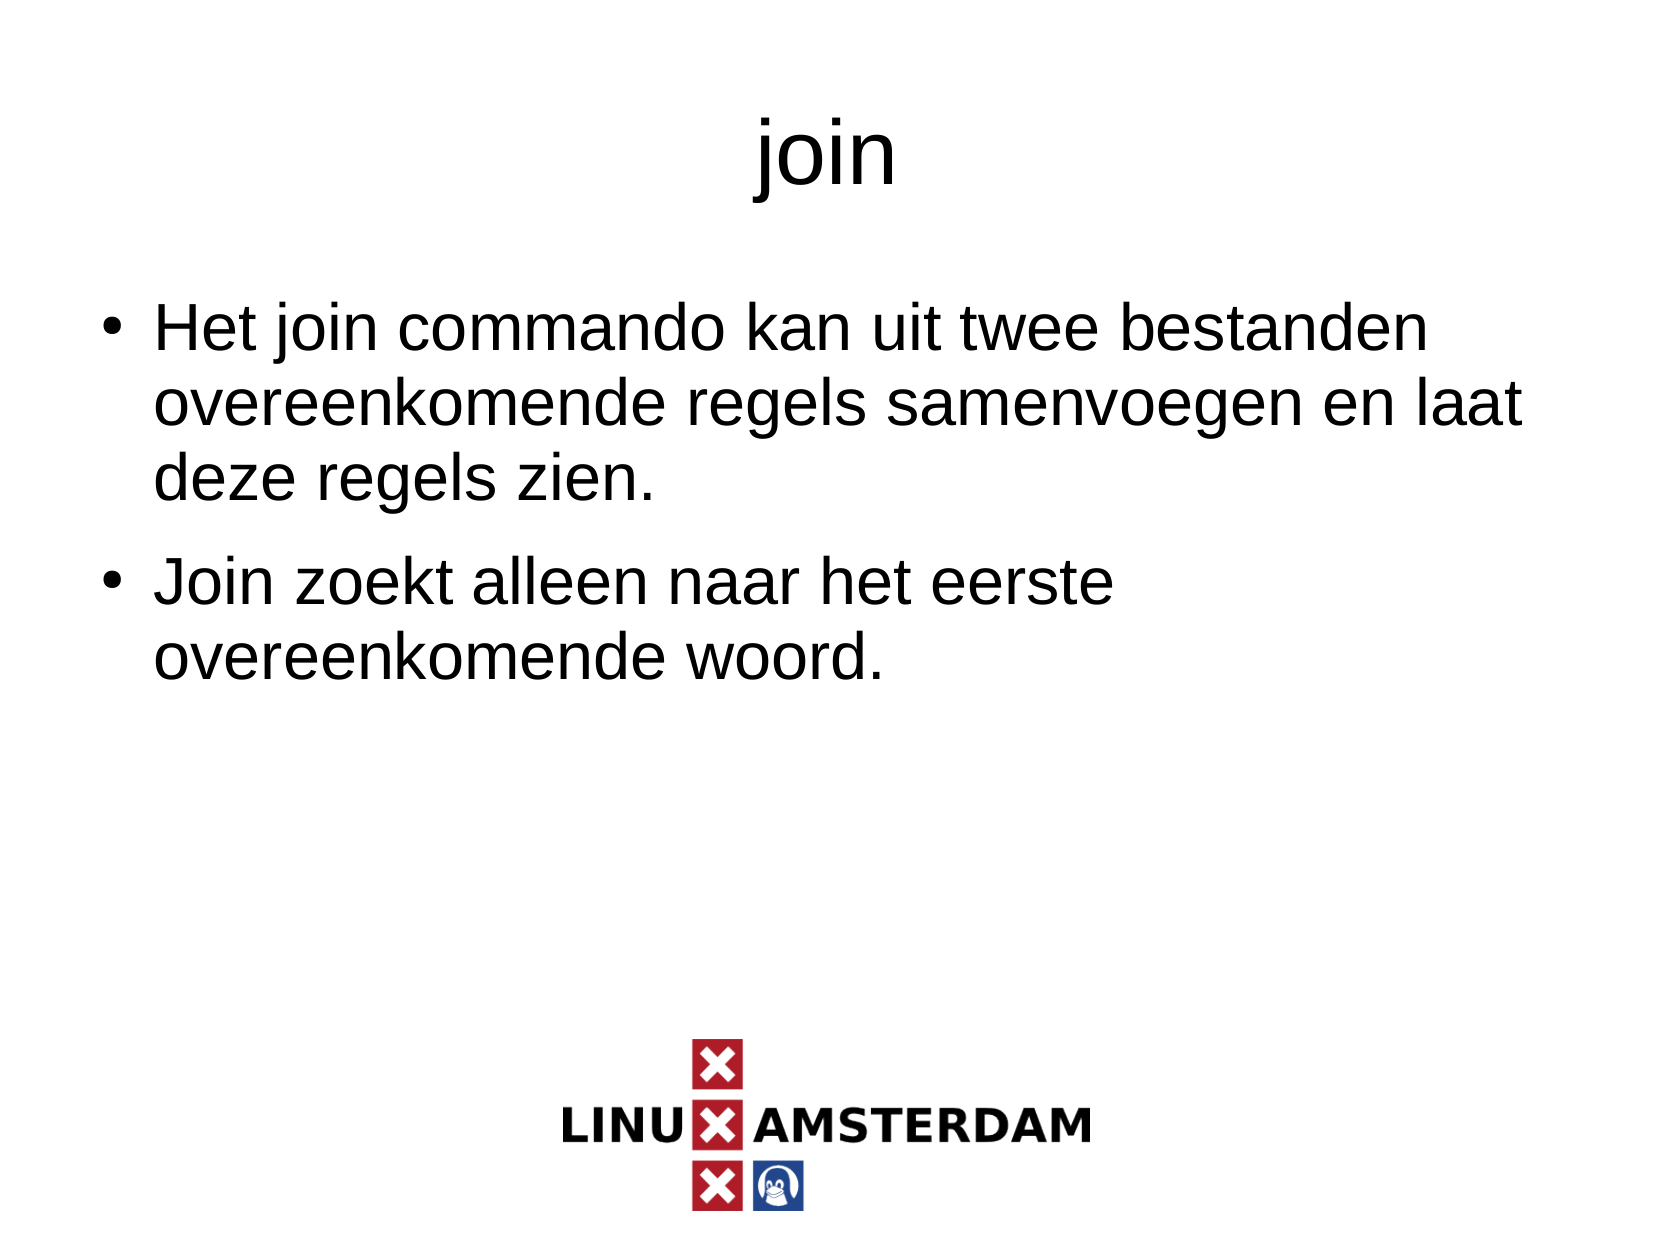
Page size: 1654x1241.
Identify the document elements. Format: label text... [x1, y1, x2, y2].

picture [563, 1039, 1090, 1211]
title join [82, 49, 1571, 257]
list Het join commando kan uit twee bestanden overeenkomende regels samenvoegen en laat deze regels zien. Join zoekt alleen naar het eerste overeenkomende woord. [82, 290, 1571, 1010]
